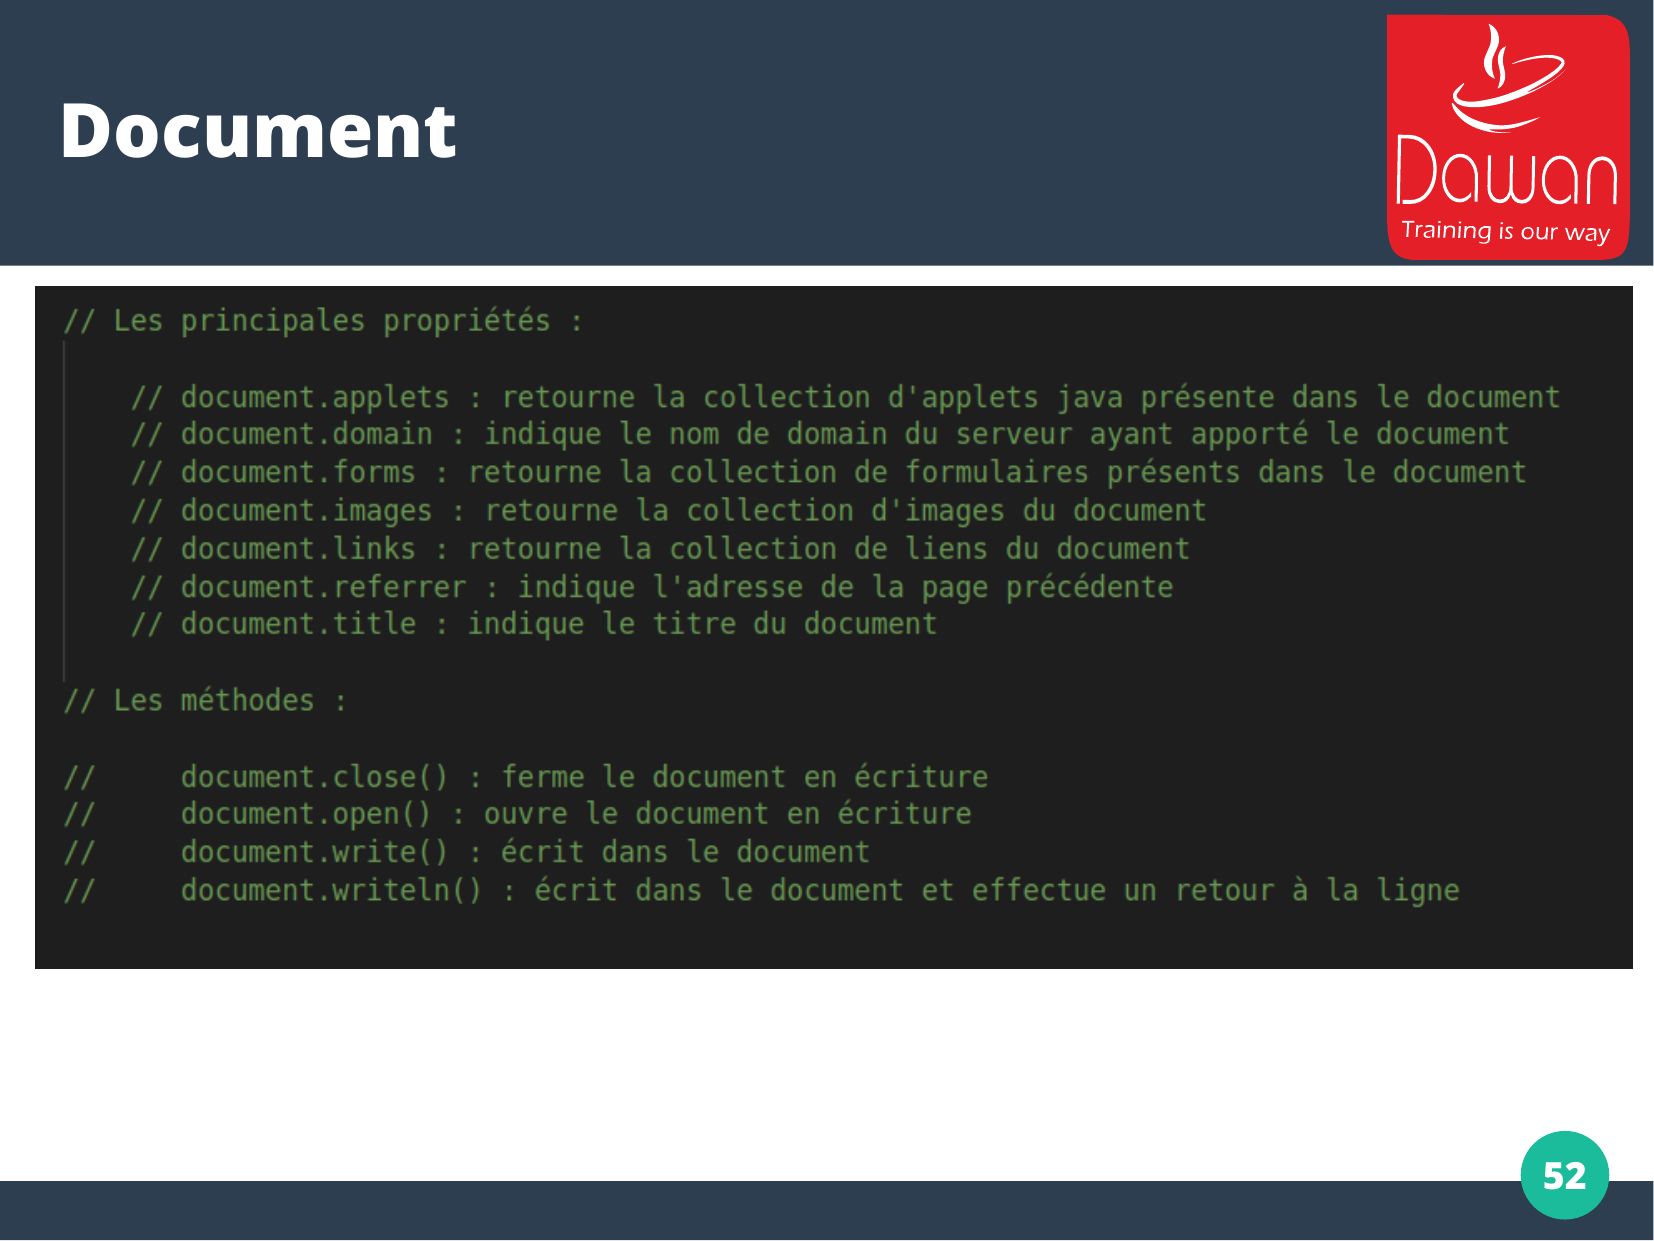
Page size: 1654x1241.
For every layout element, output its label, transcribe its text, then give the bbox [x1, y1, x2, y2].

picture [35, 286, 1633, 969]
picture [1387, 14, 1630, 260]
title Document [59, 49, 1387, 207]
